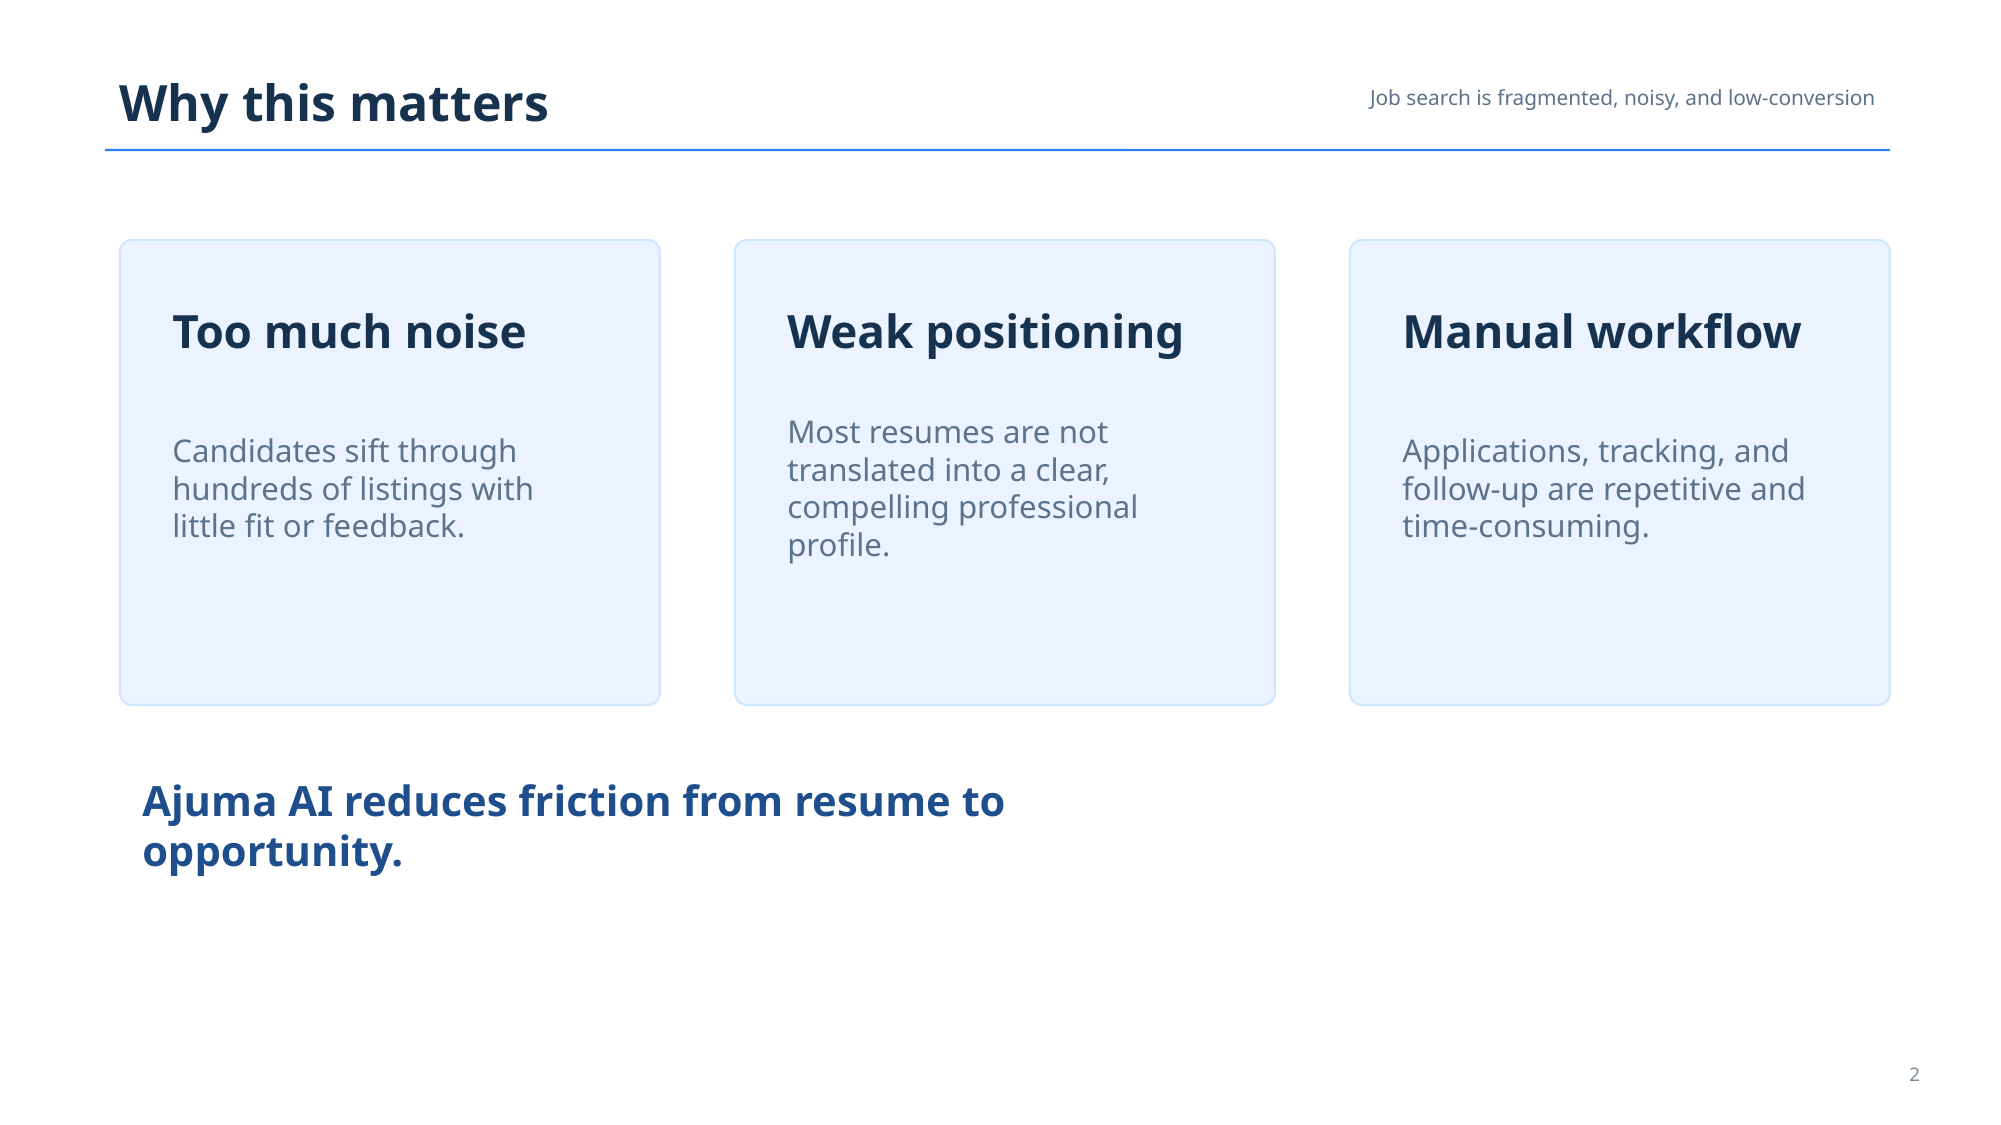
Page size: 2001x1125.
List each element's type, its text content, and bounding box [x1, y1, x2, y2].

text_box [1349, 239, 1890, 705]
text_box 2 [1889, 1058, 1935, 1089]
text_box Applications, tracking, and follow-up are repetitive and time-consuming. [1387, 382, 1838, 593]
text_box Why this matters [104, 67, 1125, 135]
text_box Manual workflow [1387, 299, 1838, 360]
text_box Too much noise [157, 299, 608, 360]
text_box [119, 239, 660, 705]
text_box Candidates sift through hundreds of listings with little fit or feedback. [157, 382, 608, 593]
text_box Weak positioning [772, 299, 1223, 360]
text_box Ajuma AI reduces friction from resume to opportunity. [127, 794, 1088, 855]
text_box Most resumes are not translated into a clear, compelling professional profile. [772, 382, 1223, 593]
text_box Job search is fragmented, noisy, and low-conversion [1184, 74, 1890, 120]
text_box [734, 239, 1275, 705]
